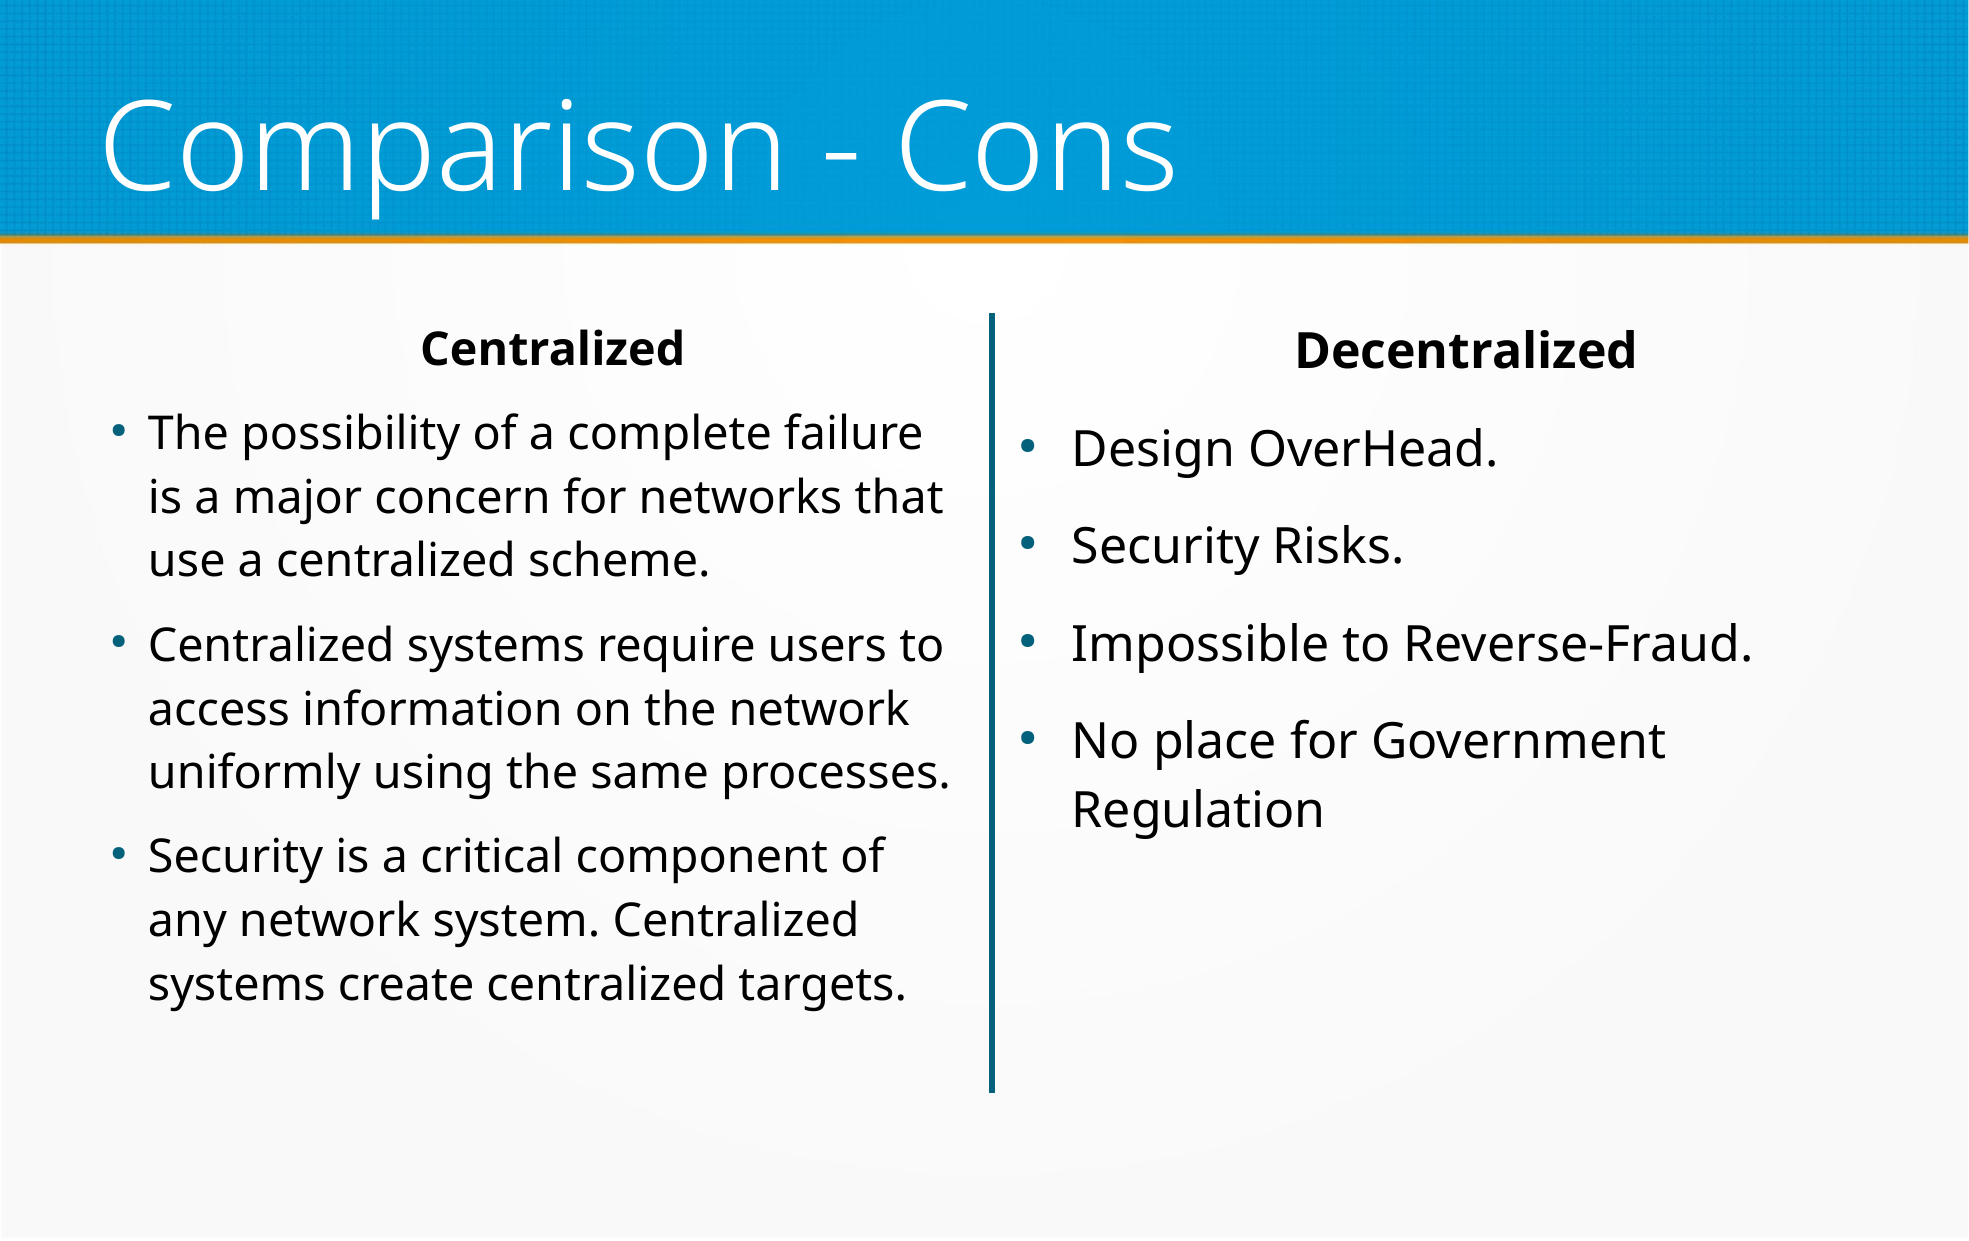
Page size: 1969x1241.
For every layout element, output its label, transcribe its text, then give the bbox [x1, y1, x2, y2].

picture [0, 233, 1969, 1241]
list Decentralized Design OverHead. Security Risks. Impossible to Reverse-Fraud. No place for Government Regulation [1001, 315, 1861, 1081]
list Centralized The possibility of a complete failure is a major concern for networks that use a centralized scheme. Centralized systems require users to access information on the network uniformly using the same processes. Security is a critical component of any network system. Centralized systems create centralized targets. [98, 315, 958, 1081]
title Comparison - Cons [98, 19, 1870, 227]
